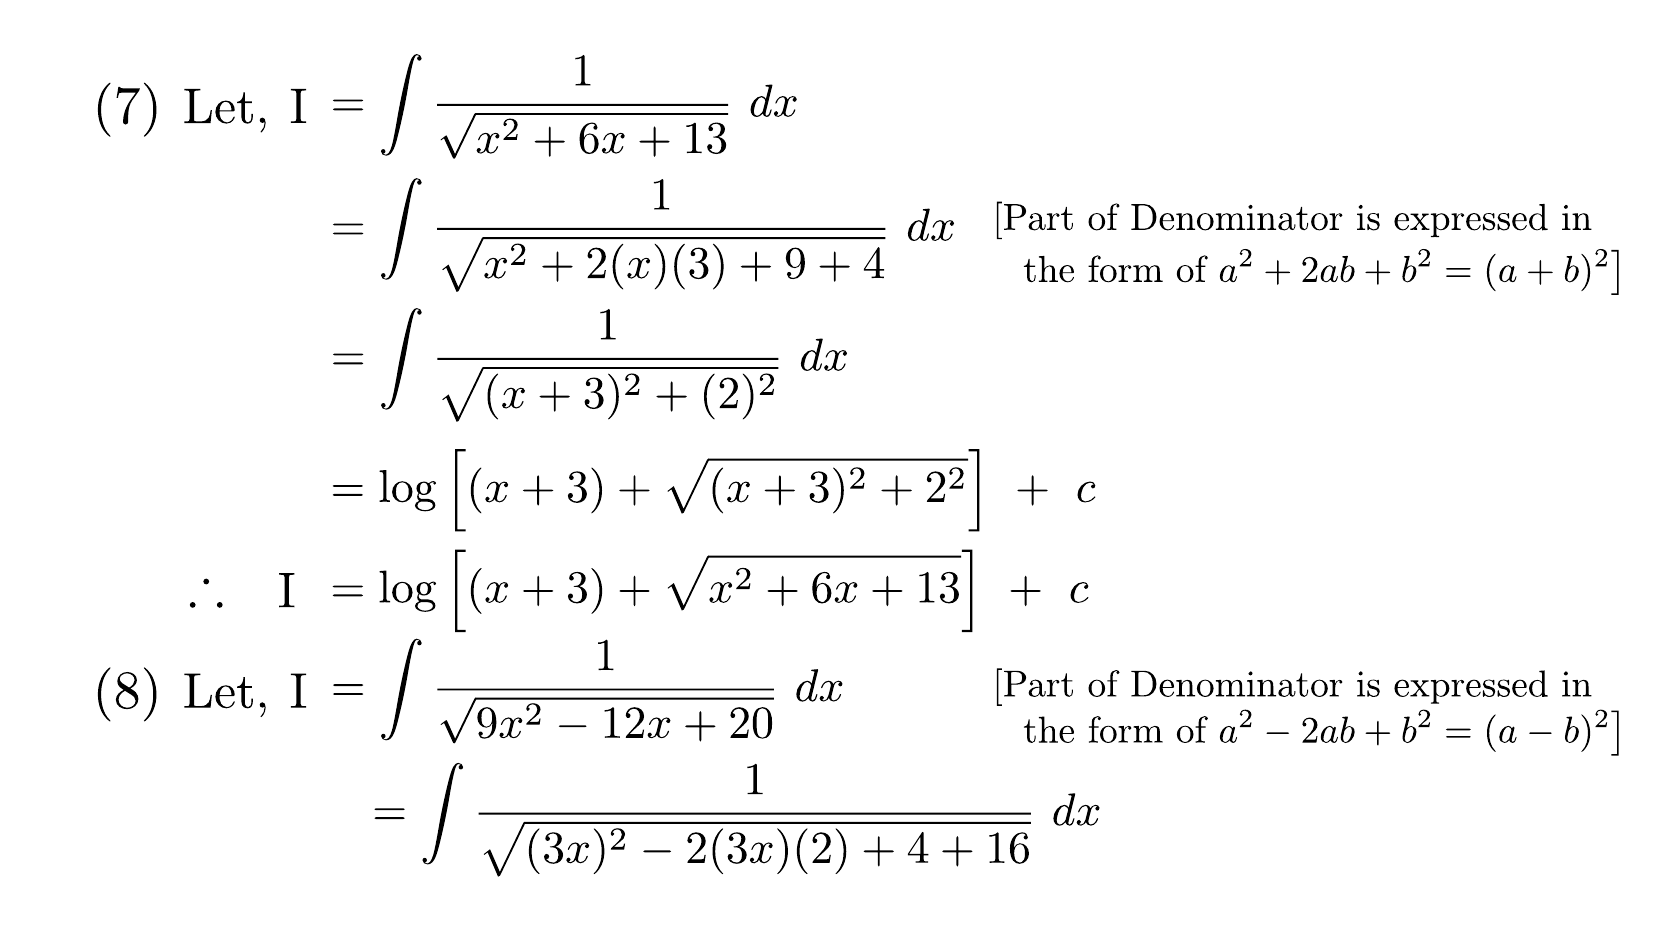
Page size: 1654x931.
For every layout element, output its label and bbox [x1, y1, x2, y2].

text_box [994, 201, 1592, 240]
text_box [290, 88, 307, 124]
text_box [1023, 248, 1619, 295]
text_box [332, 54, 797, 159]
text_box [1023, 709, 1619, 756]
text_box [332, 449, 1096, 532]
text_box [290, 673, 307, 708]
text_box [189, 578, 223, 608]
text_box [95, 82, 157, 137]
text_box [332, 549, 1089, 633]
text_box [374, 762, 1100, 877]
text_box [184, 673, 266, 718]
text_box [279, 573, 295, 608]
text_box [332, 308, 848, 422]
text_box [95, 667, 157, 722]
text_box [184, 88, 266, 133]
text_box [332, 178, 955, 292]
text_box [332, 638, 843, 744]
title [47, 36, 1607, 886]
text_box [994, 668, 1592, 706]
